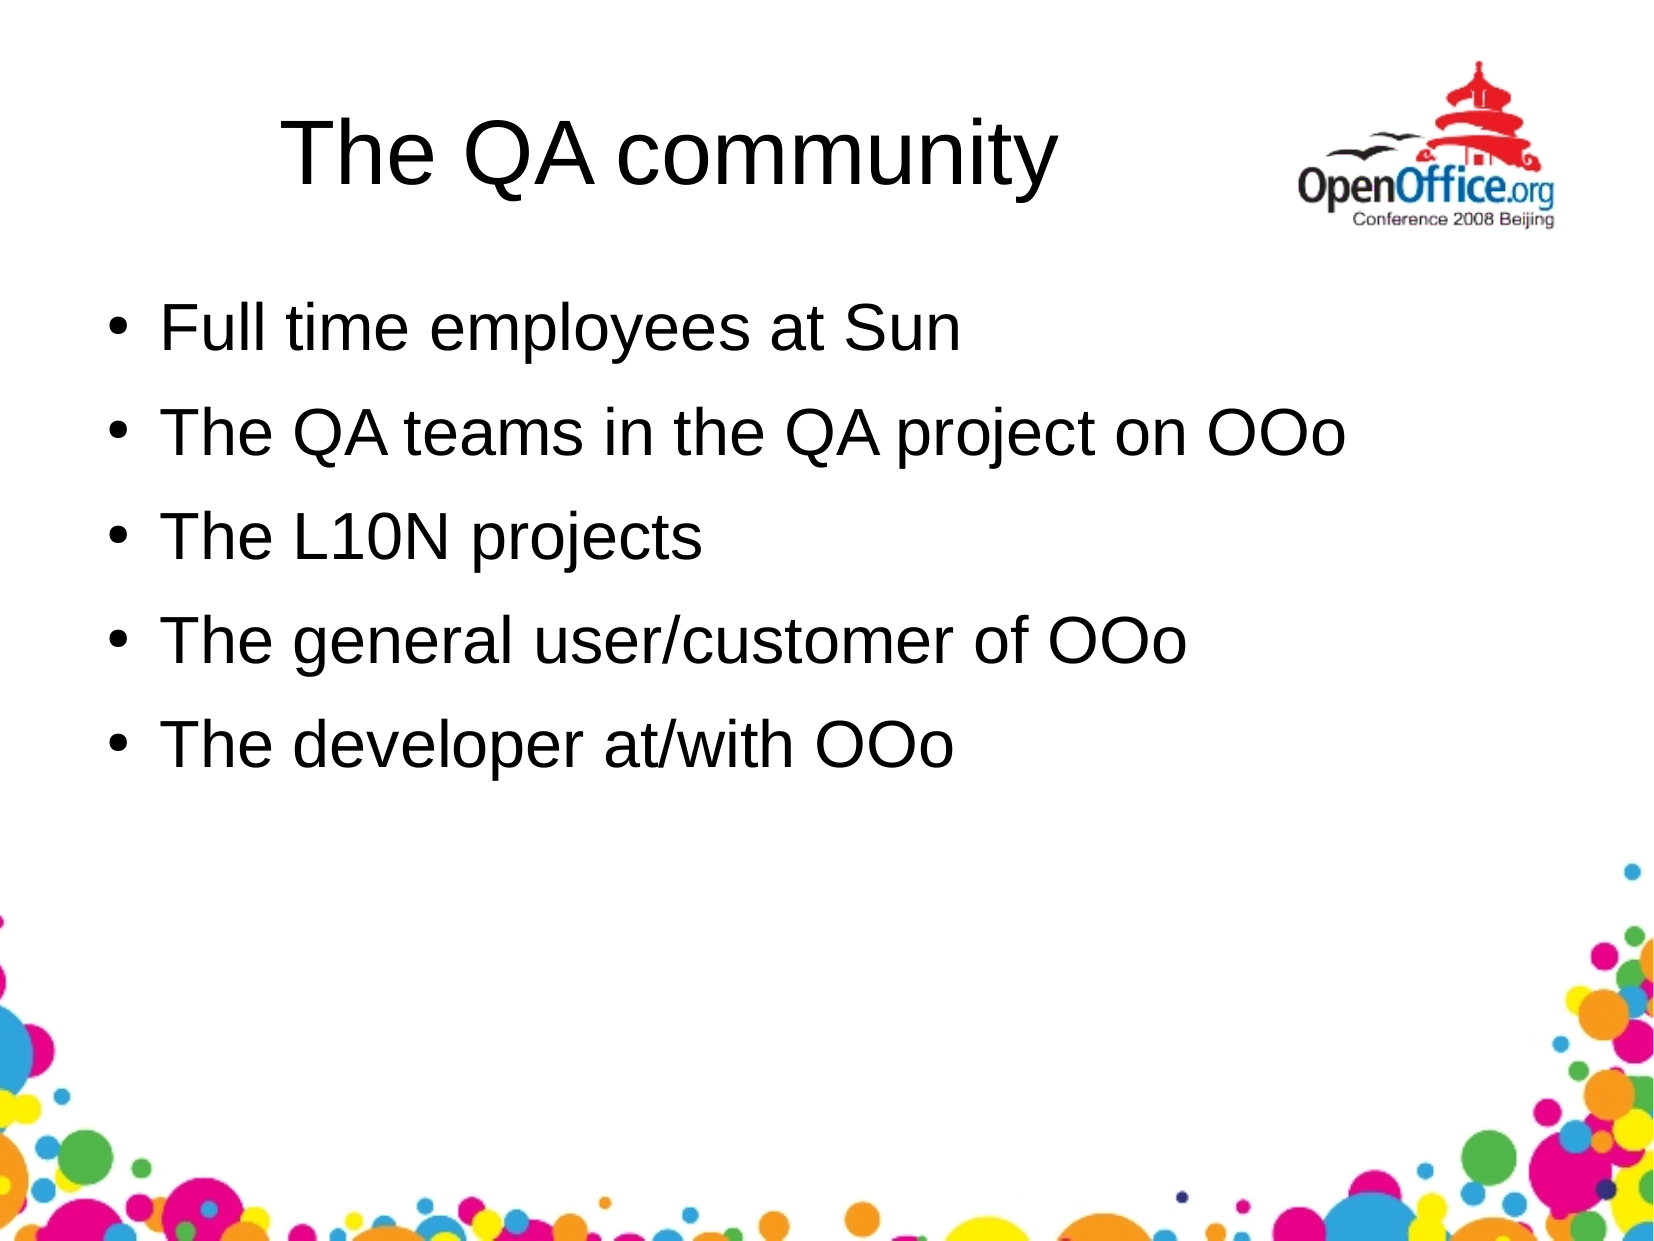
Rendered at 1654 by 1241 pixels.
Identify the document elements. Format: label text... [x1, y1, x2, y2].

title The QA community [82, 56, 1258, 250]
picture [0, 810, 1654, 1241]
picture [1285, 51, 1569, 250]
list Full time employees at Sun The QA teams in the QA project on OOo The L10N projects The general user/customer of OOo The developer at/with OOo [88, 290, 1577, 783]
